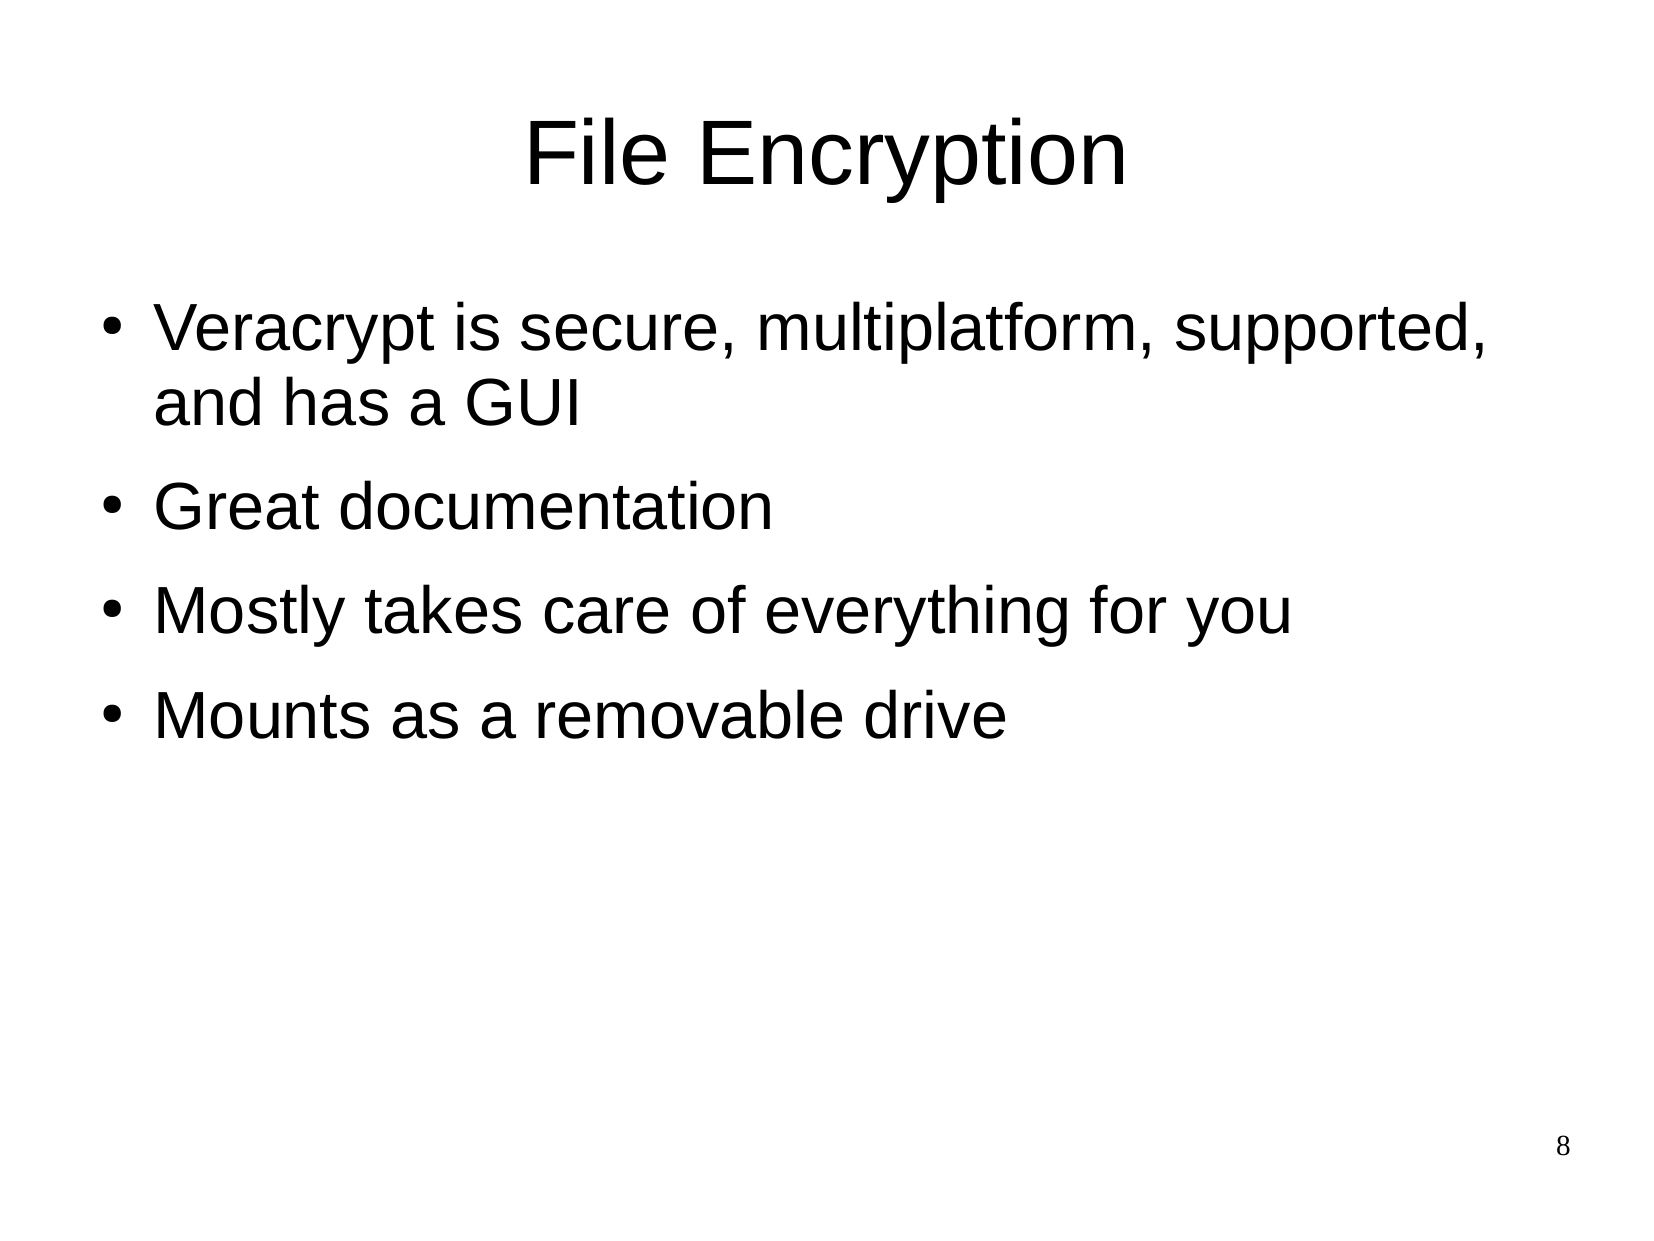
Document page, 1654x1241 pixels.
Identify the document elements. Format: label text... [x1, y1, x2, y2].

list Veracrypt is secure, multiplatform, supported, and has a GUI Great documentation Mostly takes care of everything for you Mounts as a removable drive [82, 290, 1571, 1010]
title File Encryption [82, 49, 1571, 257]
